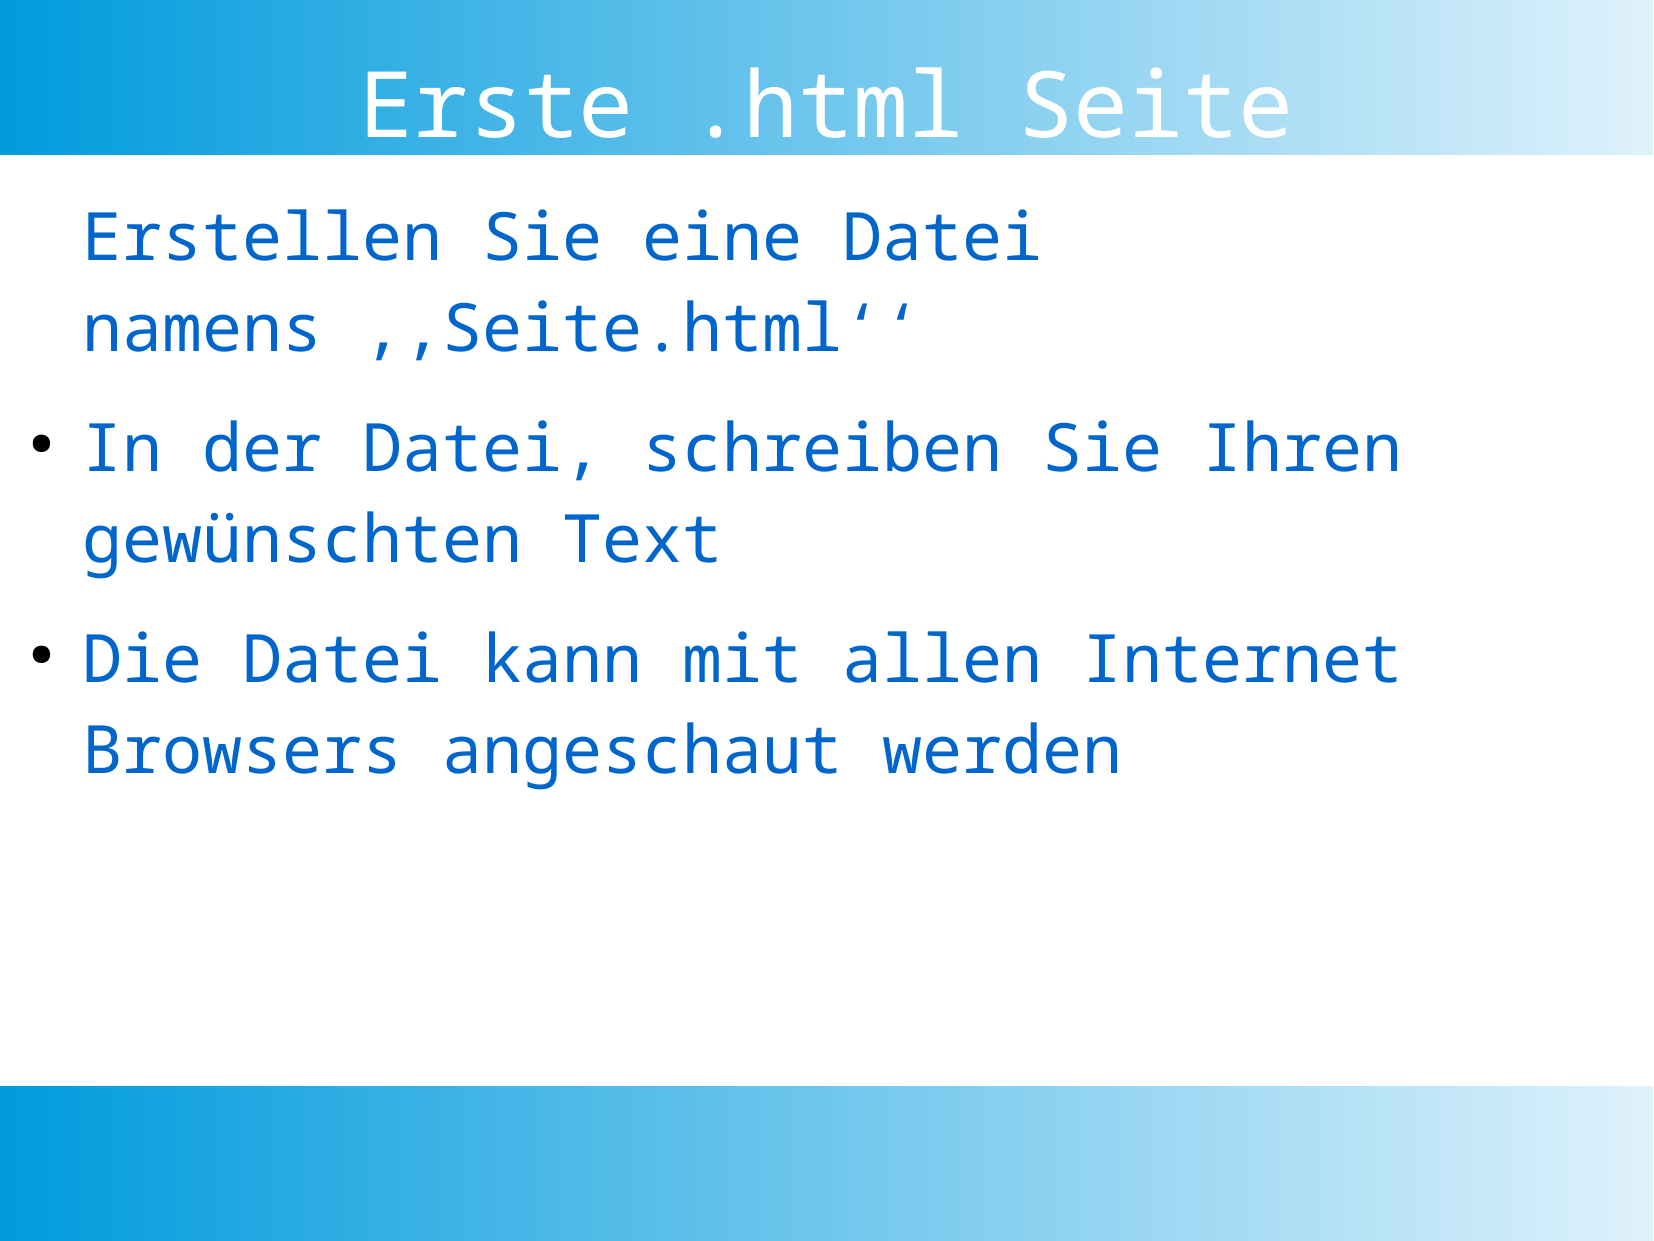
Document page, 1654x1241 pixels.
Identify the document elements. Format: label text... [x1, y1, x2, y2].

title Erste .html Seite [82, 40, 1571, 163]
list Erstellen Sie eine Datei namens ,,Seite.html‘‘ In der Datei, schreiben Sie Ihren gewünschten Text Die Datei kann mit allen Internet Browsers angeschaut werden [11, 188, 1654, 815]
